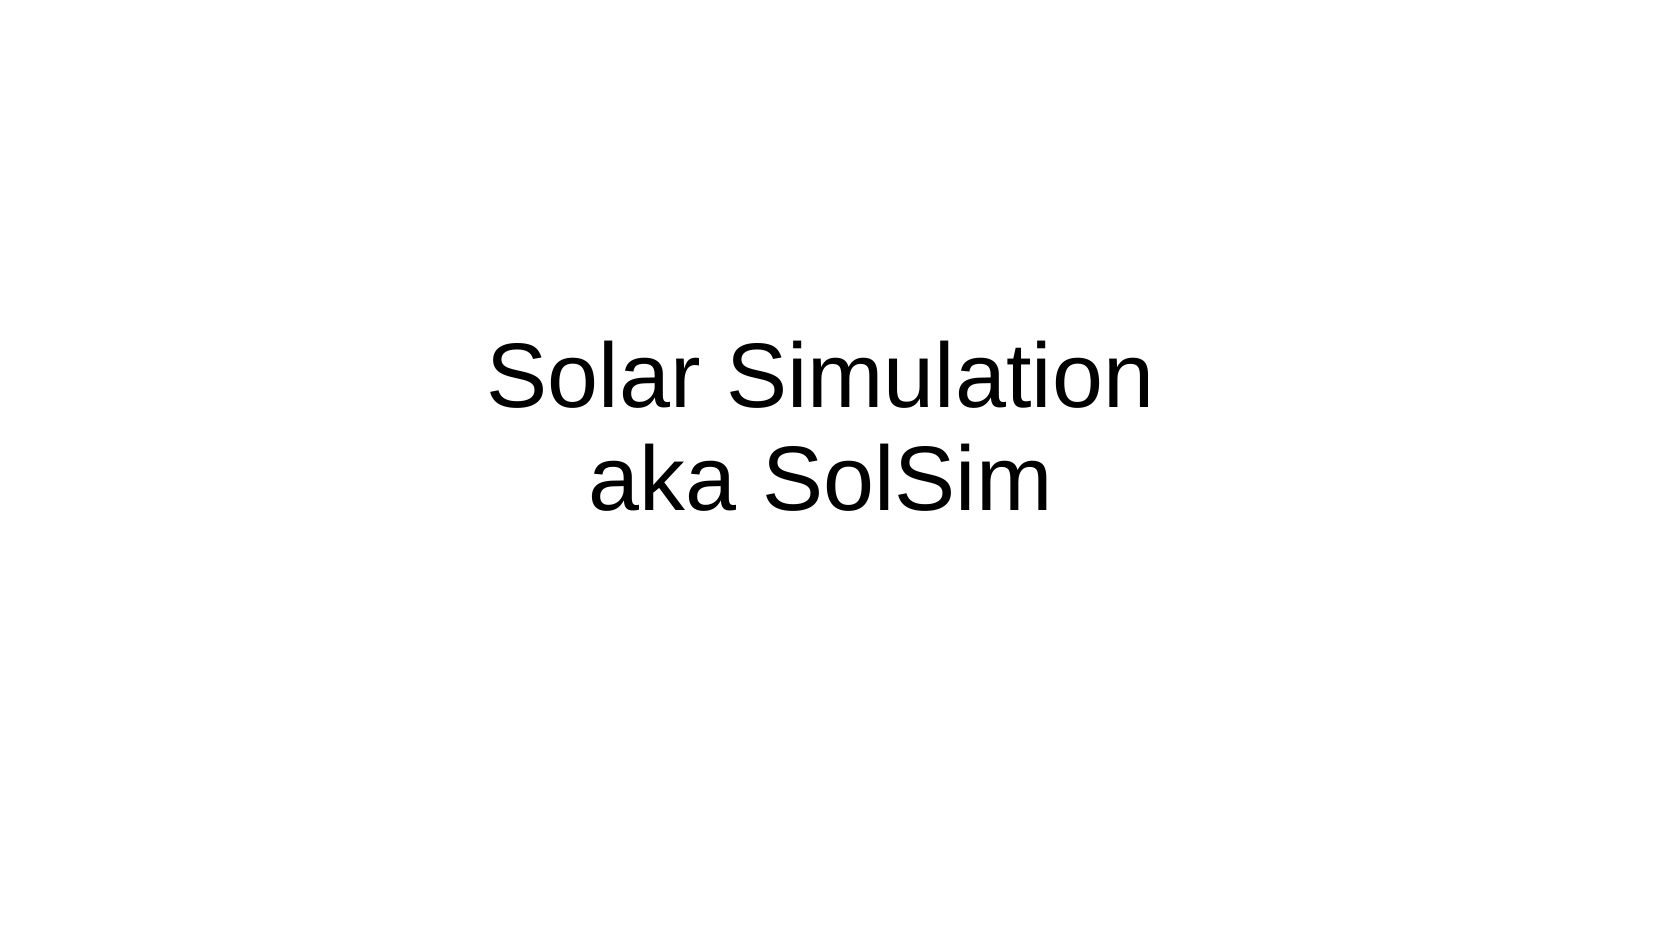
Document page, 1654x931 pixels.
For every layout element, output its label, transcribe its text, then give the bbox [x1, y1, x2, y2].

title Solar Simulation aka SolSim [76, 324, 1565, 530]
